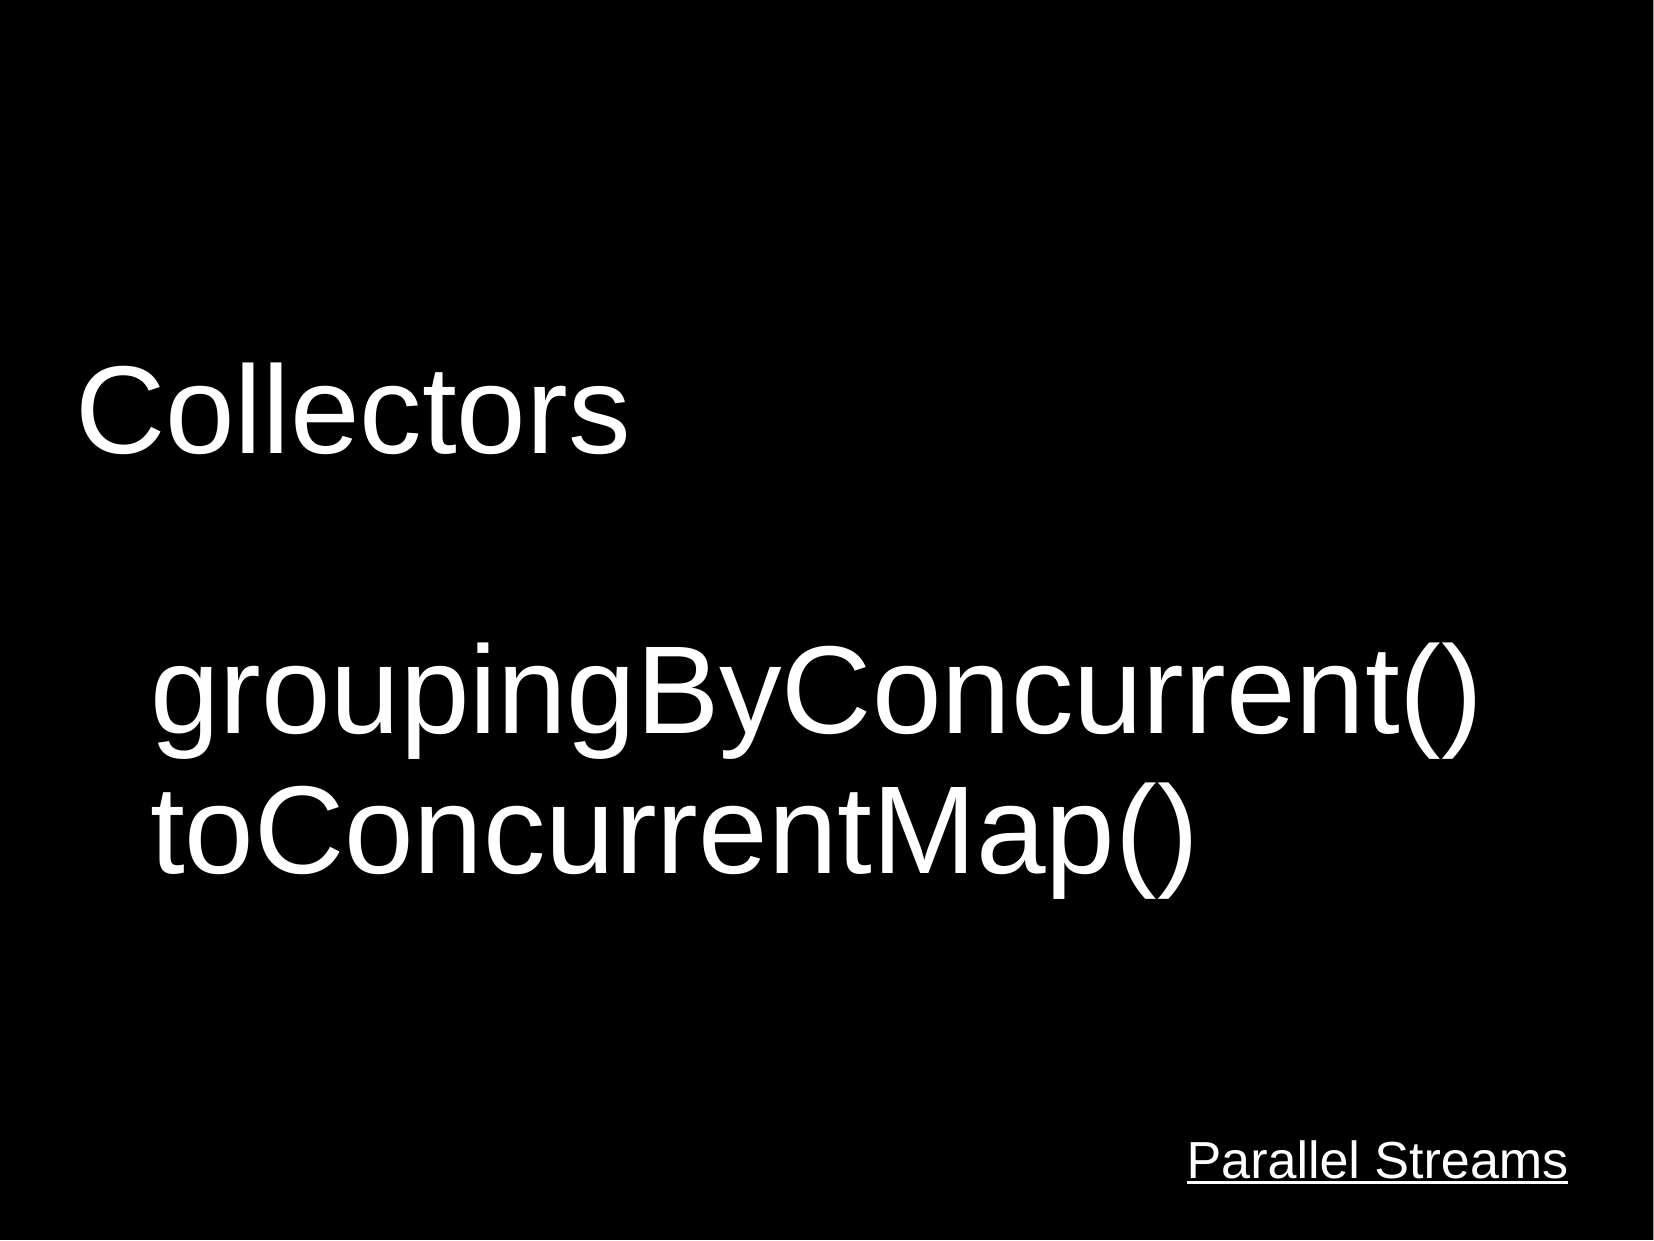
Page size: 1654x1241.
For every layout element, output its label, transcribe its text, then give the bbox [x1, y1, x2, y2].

text_box Parallel Streams [1100, 1080, 1654, 1241]
subtitle Collectors groupingByConcurrent() toConcurrentMap() [0, 0, 1654, 1241]
